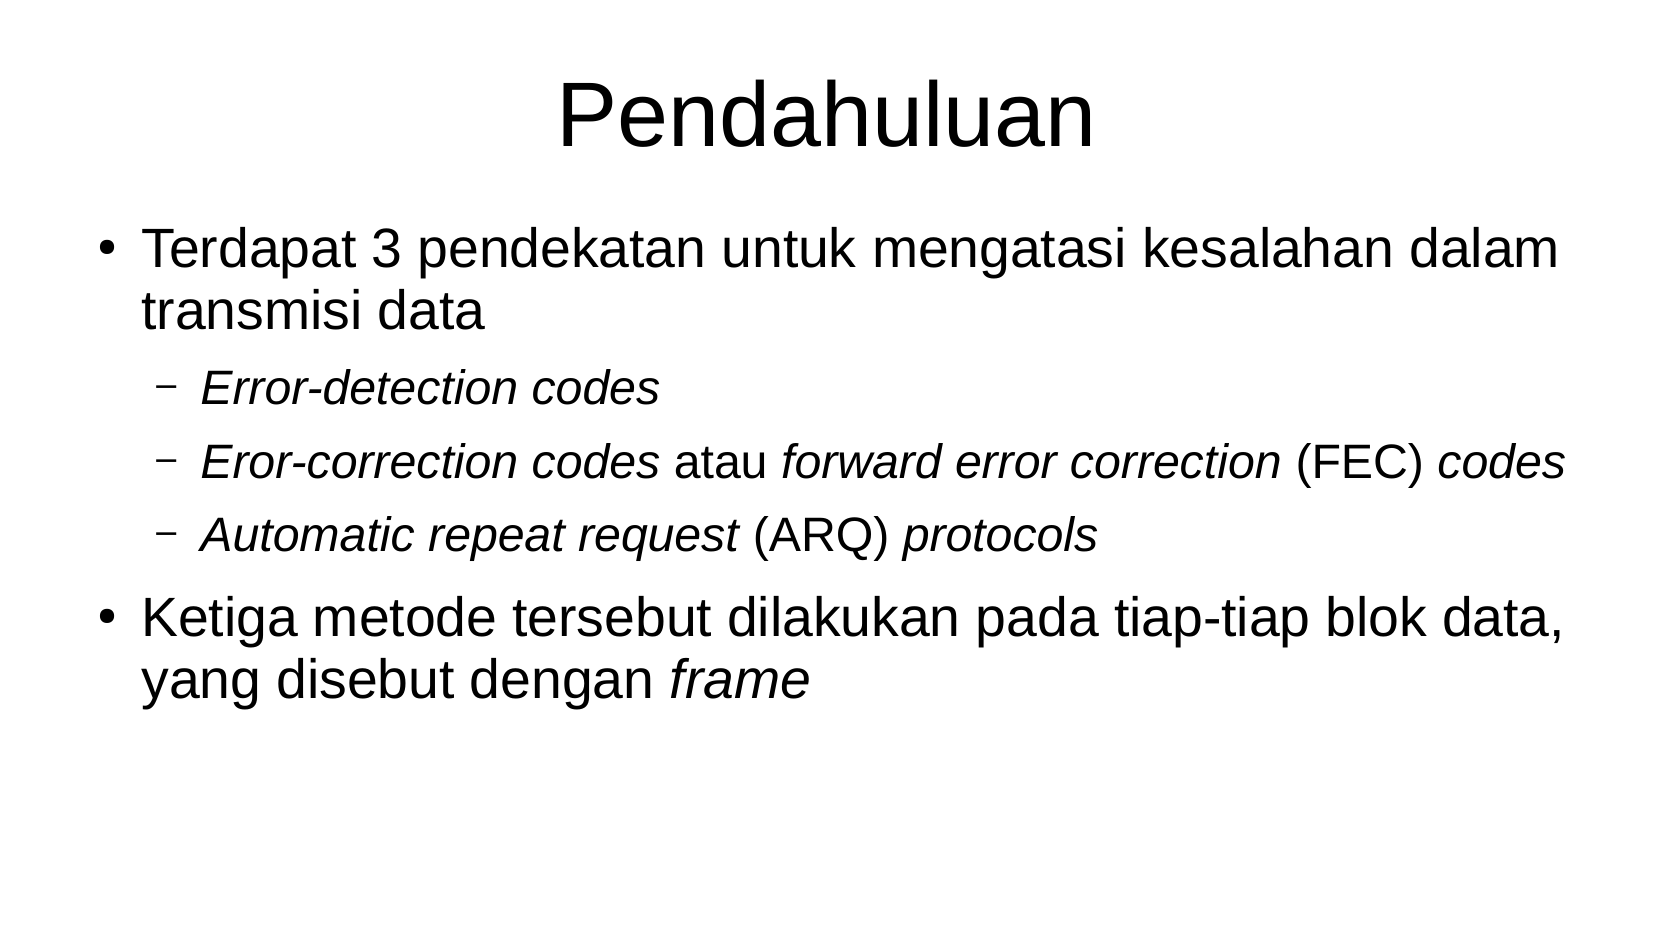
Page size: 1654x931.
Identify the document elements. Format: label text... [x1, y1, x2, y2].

title Pendahuluan [82, 37, 1571, 193]
list Terdapat 3 pendekatan untuk mengatasi kesalahan dalam transmisi data Error-detection codes Eror-correction codes atau forward error correction (FEC) codes Automatic repeat request (ARQ) protocols Ketiga metode tersebut dilakukan pada tiap-tiap blok data, yang disebut dengan frame [82, 217, 1571, 758]
